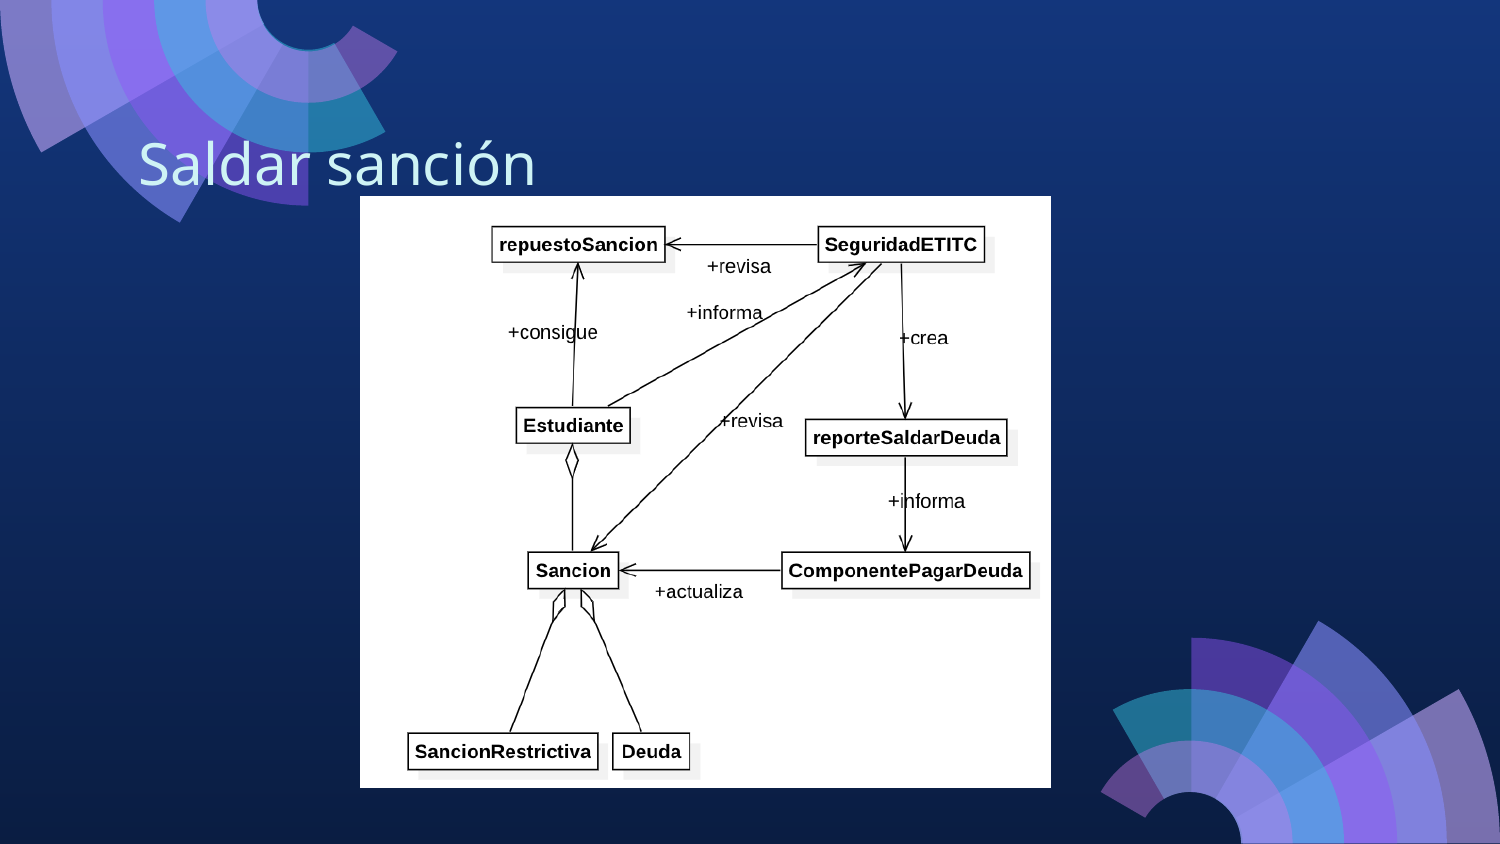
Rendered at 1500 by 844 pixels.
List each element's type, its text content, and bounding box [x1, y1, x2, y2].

picture [360, 196, 1051, 788]
title Saldar sanción [123, 112, 751, 207]
